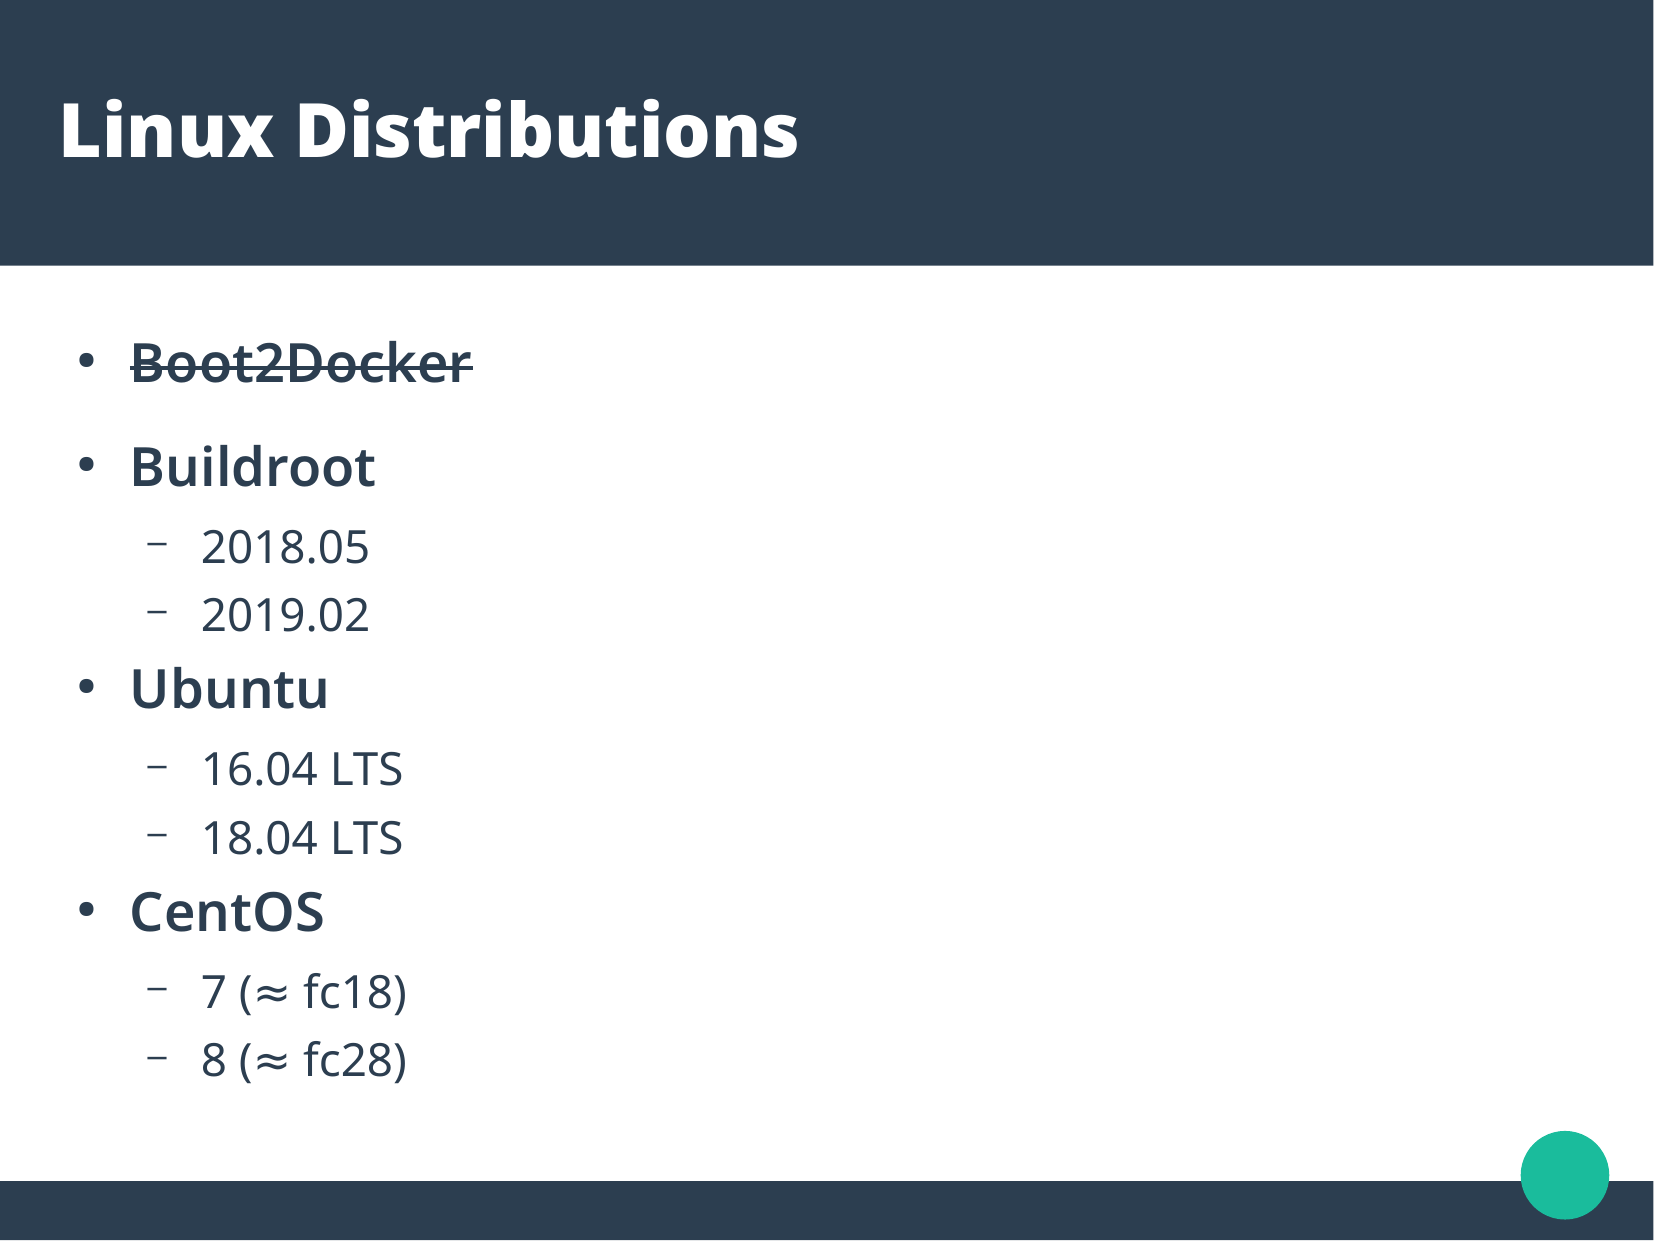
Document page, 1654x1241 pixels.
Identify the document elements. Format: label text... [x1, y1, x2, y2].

title Linux Distributions [59, 49, 1595, 207]
list Boot2Docker Buildroot 2018.05 2019.02 Ubuntu 16.04 LTS 18.04 LTS CentOS 7 (≈ fc18) 8 (≈ fc28) [59, 324, 1595, 1152]
